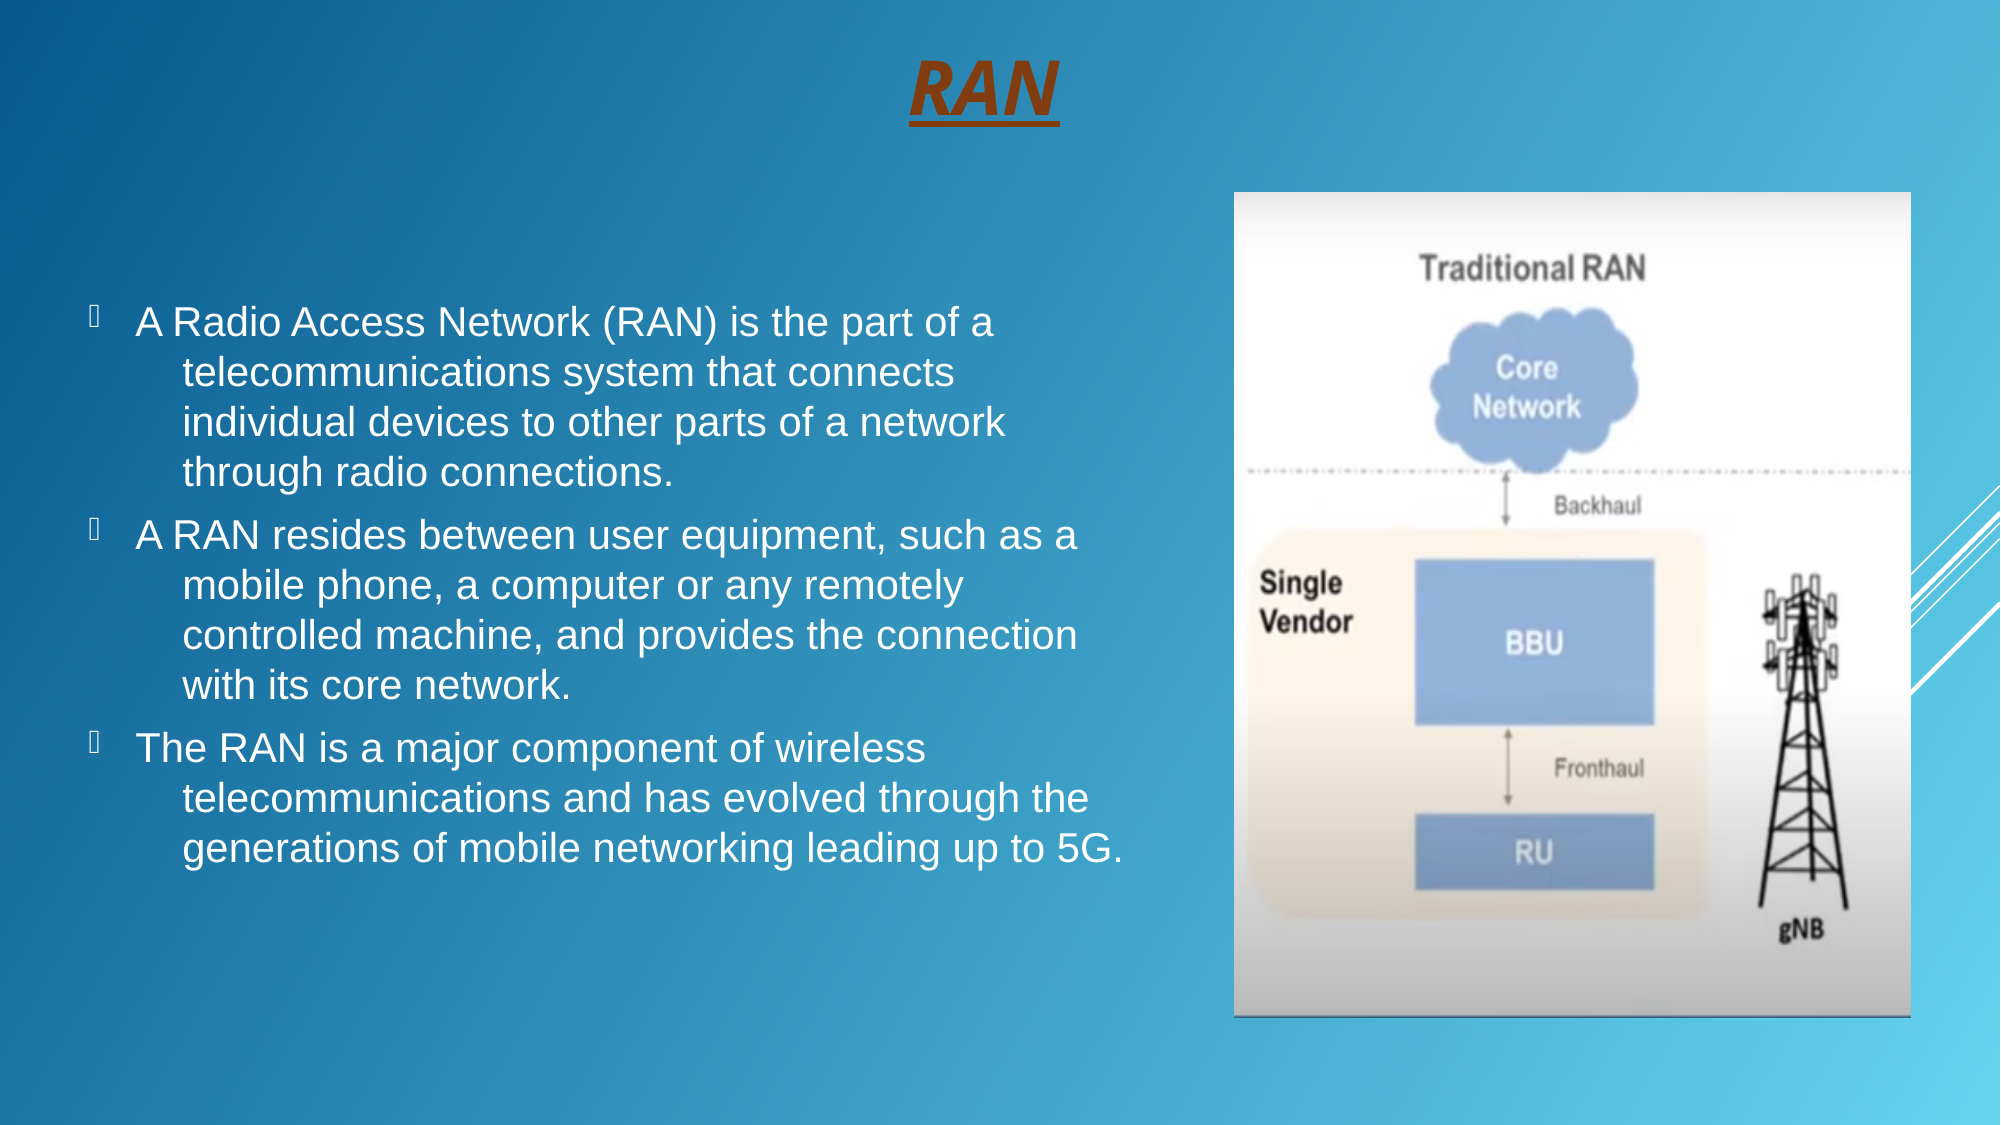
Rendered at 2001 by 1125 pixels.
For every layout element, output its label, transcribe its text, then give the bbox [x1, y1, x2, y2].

title RAN [121, 31, 1847, 139]
picture [1234, 192, 1911, 1018]
list A Radio Access Network (RAN) is the part of a telecommunications system that connects individual devices to other parts of a network through radio connections. A RAN resides between user equipment, such as a mobile phone, a computer or any remotely controlled machine, and provides the connection with its core network. The RAN is a major component of wireless telecommunications and has evolved through the generations of mobile networking leading up to 5G. [73, 170, 1152, 996]
